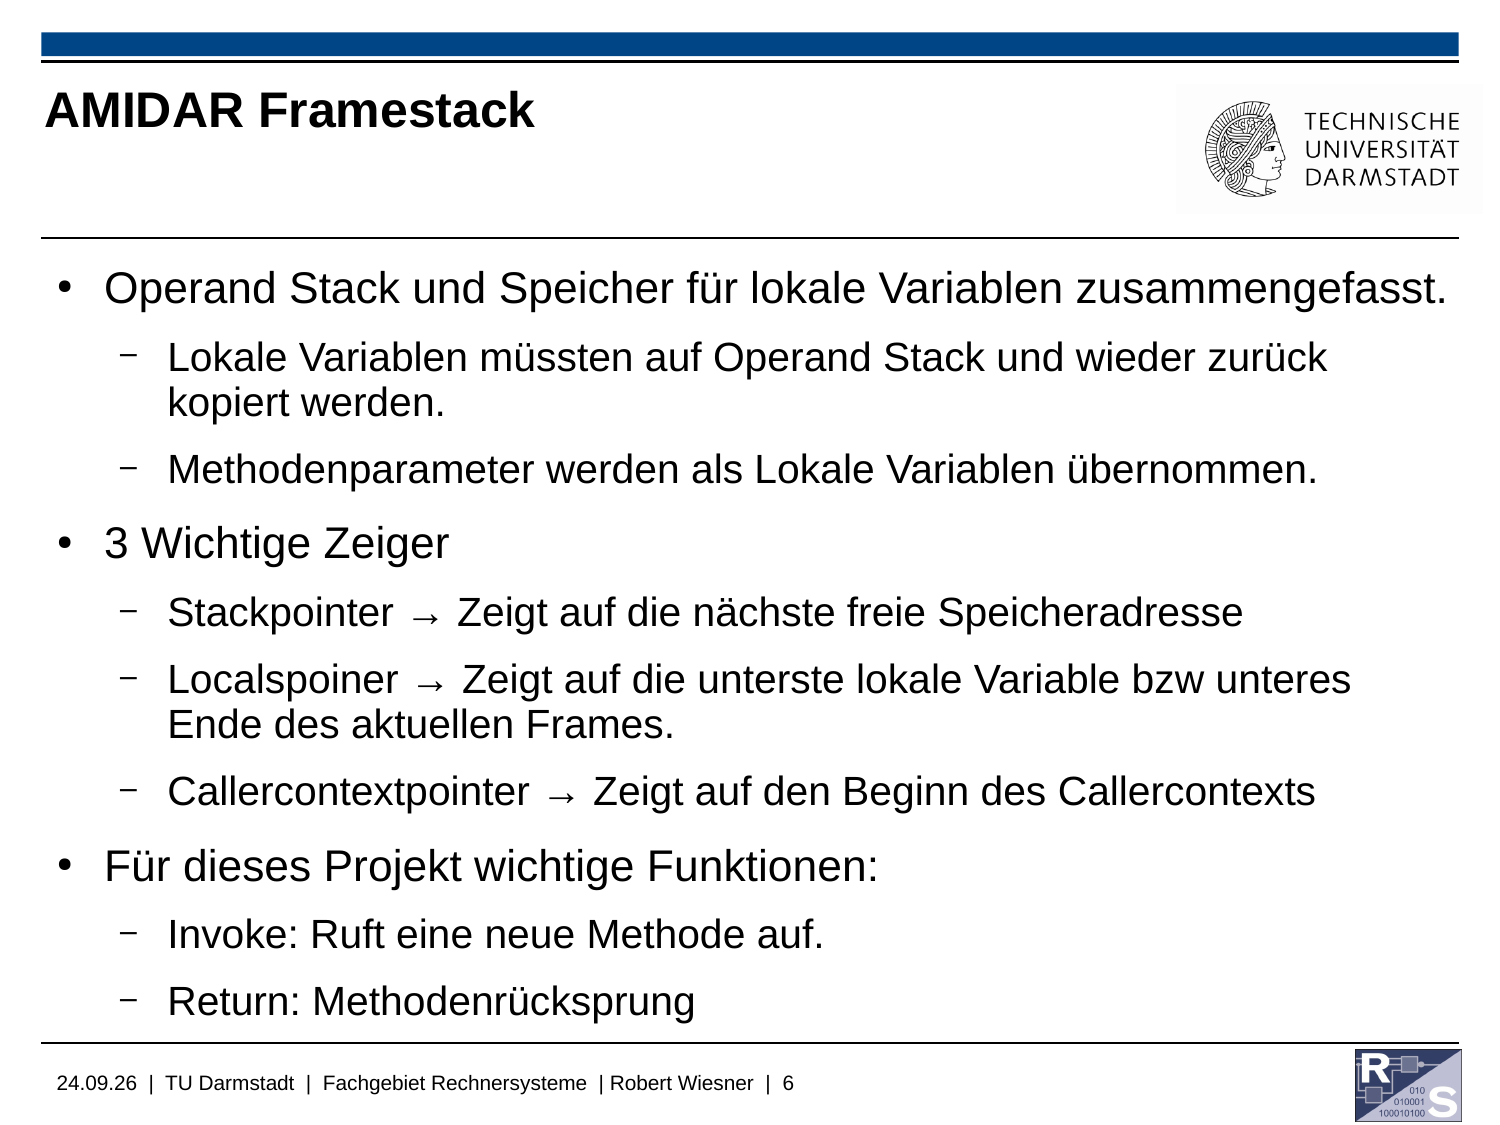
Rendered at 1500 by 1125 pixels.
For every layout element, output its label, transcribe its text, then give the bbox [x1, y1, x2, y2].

title AMIDAR Framestack [44, 35, 1134, 186]
picture [1355, 1049, 1462, 1122]
list Operand Stack und Speicher für lokale Variablen zusammengefasst. Lokale Variablen müssten auf Operand Stack und wieder zurück kopiert werden. Methodenparameter werden als Lokale Variablen übernommen. 3 Wichtige Zeiger Stackpointer → Zeigt auf die nächste freie Speicheradresse Localspoiner → Zeigt auf die unterste lokale Variable bzw unteres Ende des aktuellen Frames. Callercontextpointer → Zeigt auf den Beginn des Callercontexts Für dieses Projekt wichtige Funktionen: Invoke: Ruft eine neue Methode auf. Return: Methodenrücksprung [41, 263, 1455, 1032]
